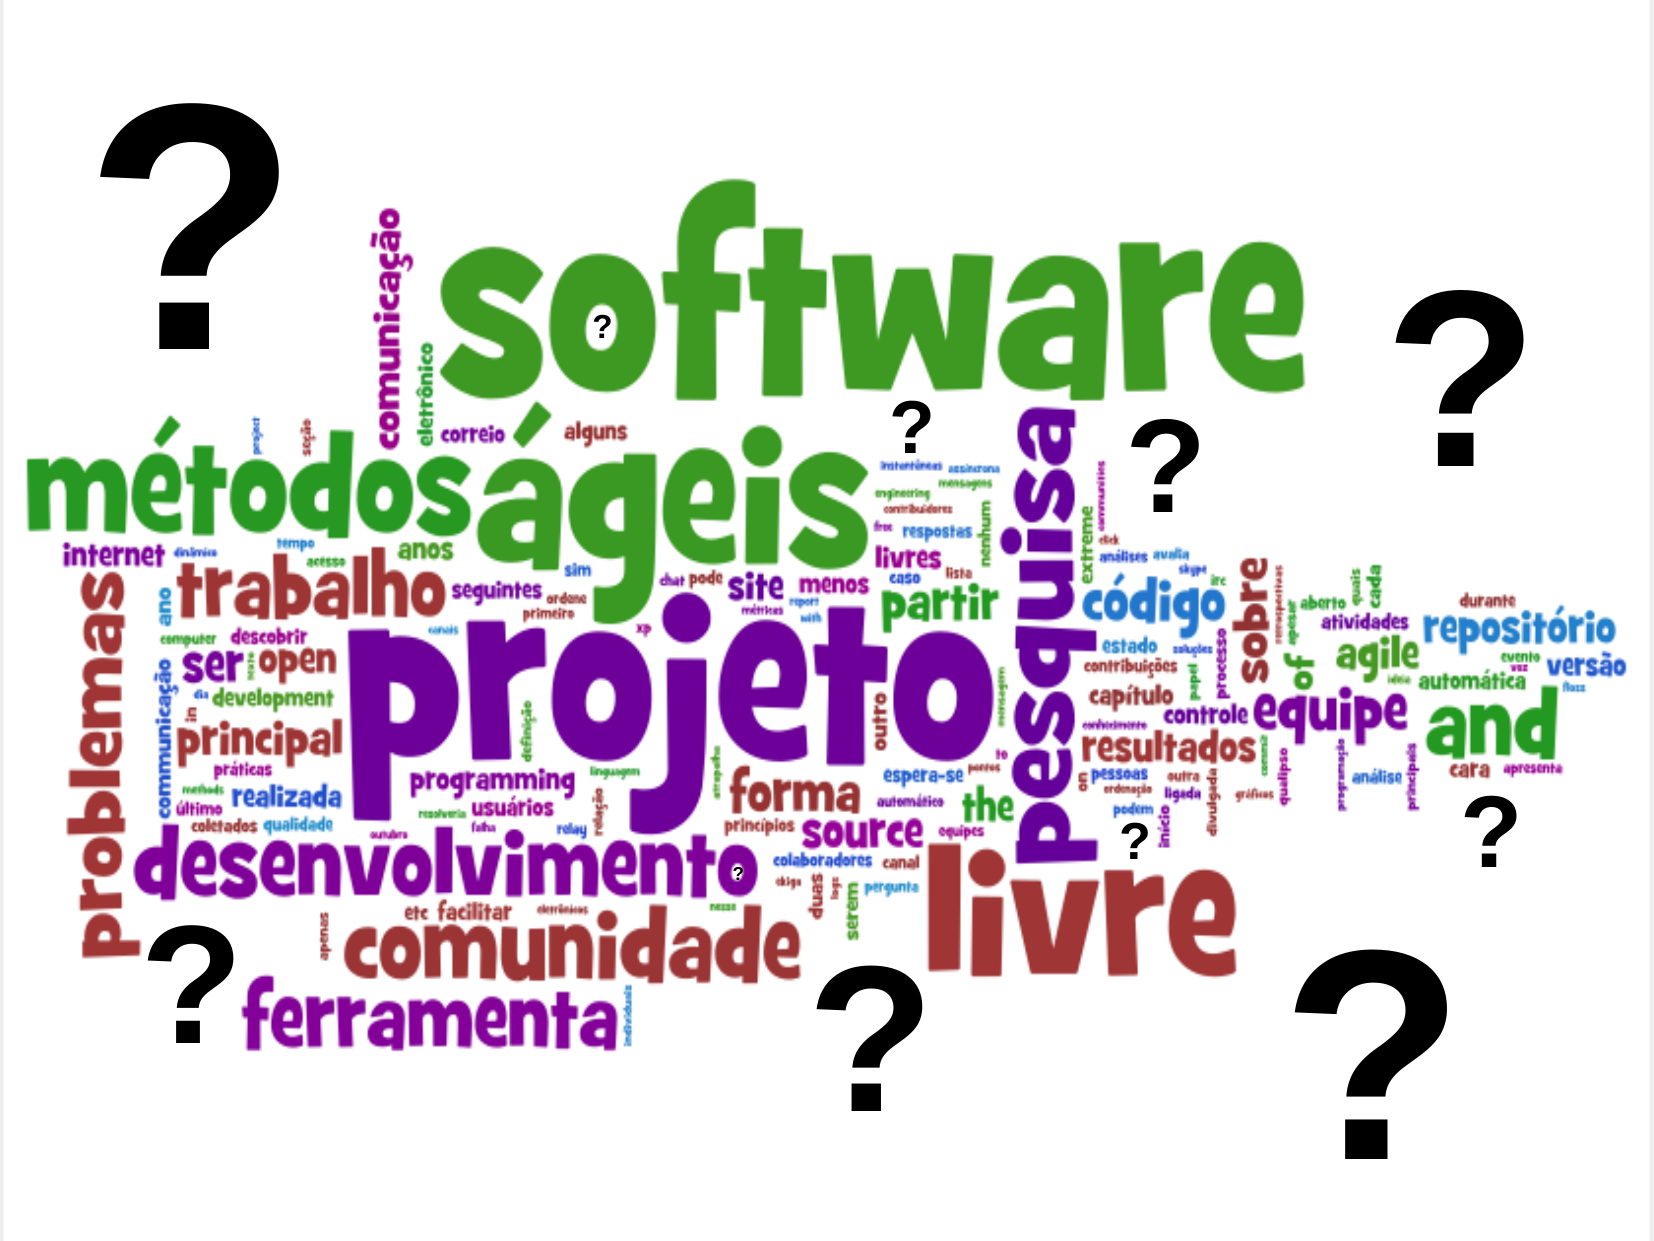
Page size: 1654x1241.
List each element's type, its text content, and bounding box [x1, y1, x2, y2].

text_box ? [1092, 383, 1241, 552]
text_box ? [1210, 880, 1536, 1241]
text_box ? [1299, 230, 1625, 536]
text_box ? [29, 883, 355, 1093]
text_box ? [572, 301, 632, 355]
text_box ? [838, 377, 987, 480]
text_box ? [1104, 805, 1164, 880]
text_box ? [708, 915, 1034, 1170]
picture [0, 0, 1654, 1241]
text_box ? [29, 23, 355, 443]
text_box ? [1417, 767, 1565, 900]
text_box ? [708, 856, 768, 903]
